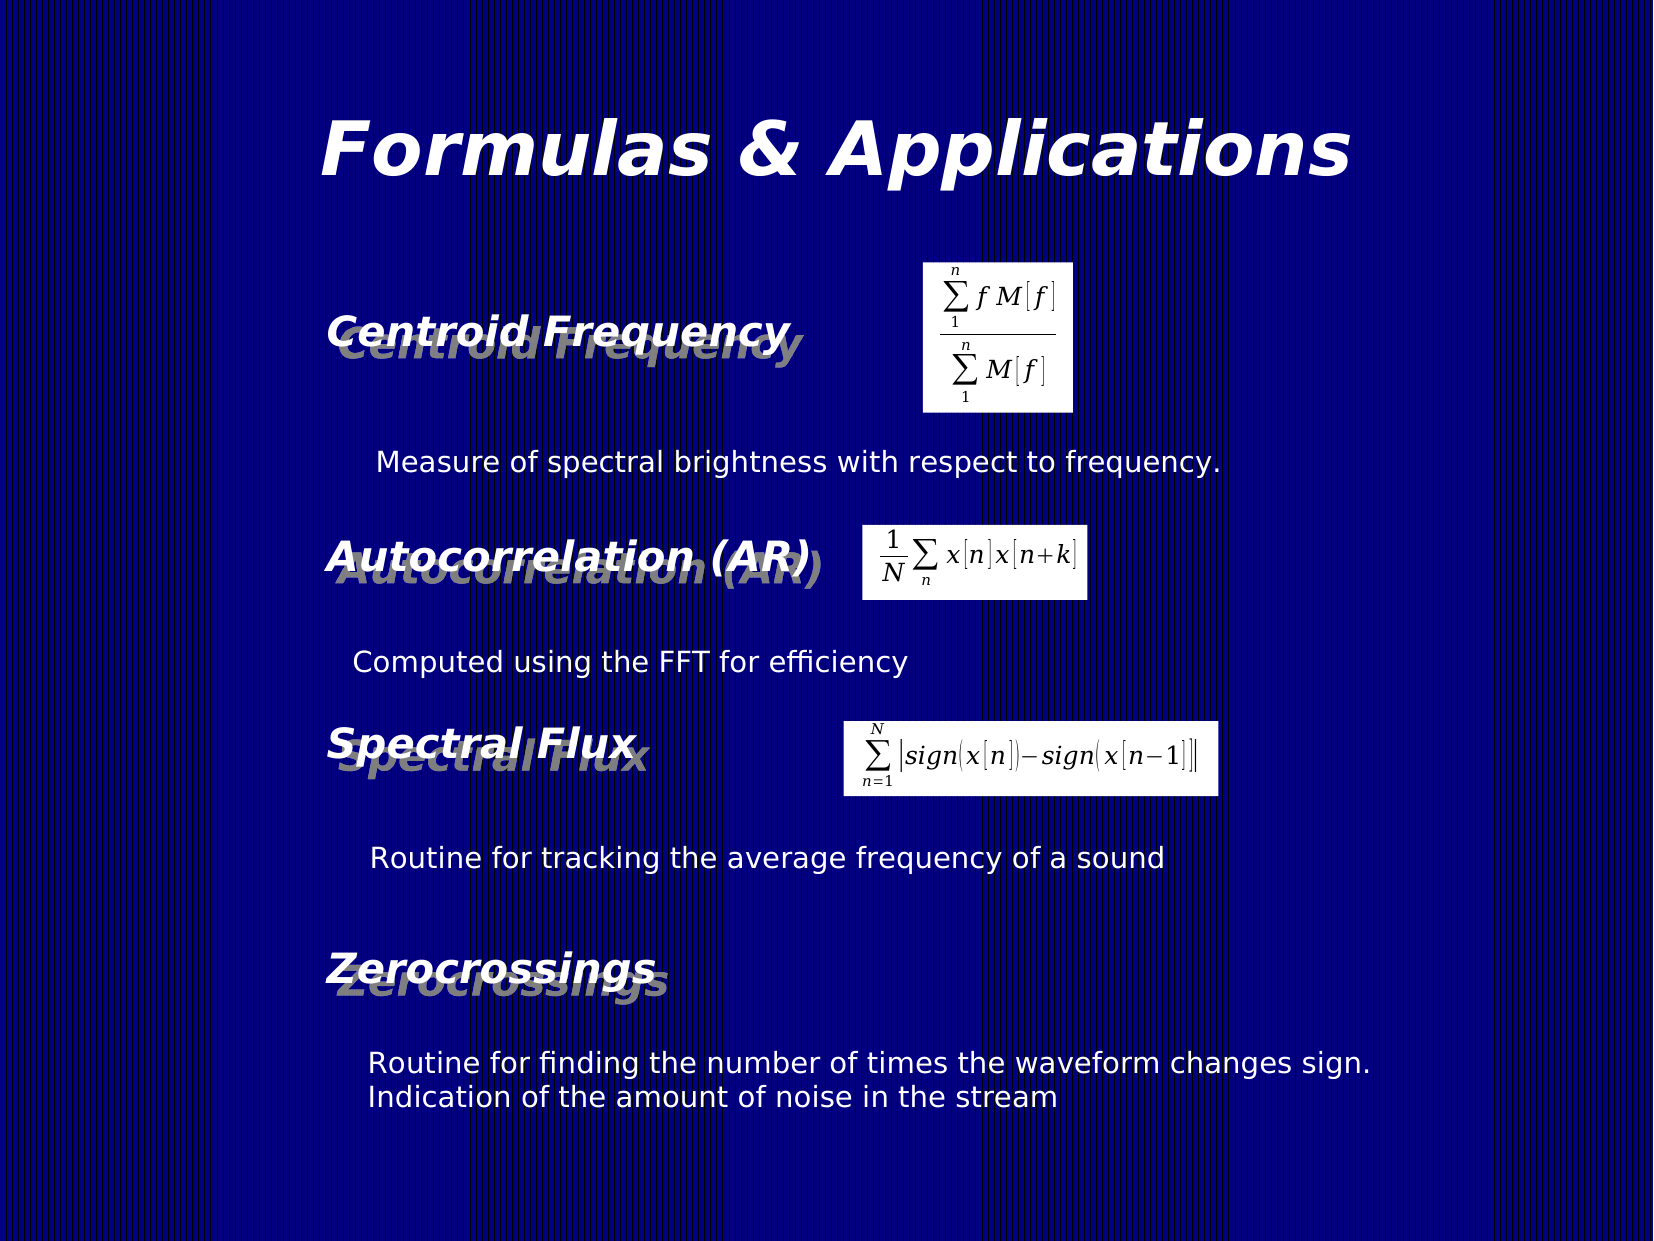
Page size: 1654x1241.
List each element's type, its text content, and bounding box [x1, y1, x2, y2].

text_box Measure of spectral brightness with respect to frequency. [360, 438, 1238, 488]
text_box Autocorrelation (AR) [300, 525, 839, 589]
text_box Spectral Flux [300, 712, 664, 776]
chart [856, 721, 1206, 791]
text_box Computed using the FFT for efficiency [337, 637, 925, 687]
text_box [843, 721, 1219, 797]
text_box [922, 262, 1073, 413]
text_box Centroid Frequency [300, 300, 818, 364]
text_box [862, 524, 1088, 600]
text_box Zerocrossings [300, 937, 684, 1001]
text_box Routine for finding the number of times the waveform changes sign. Indication of the amount of noise in the stream [352, 1038, 1388, 1122]
text_box Formulas & Applications [305, 98, 1348, 202]
text_box Routine for tracking the average frequency of a sound [354, 833, 1182, 883]
chart [872, 524, 1083, 590]
chart [932, 262, 1064, 405]
